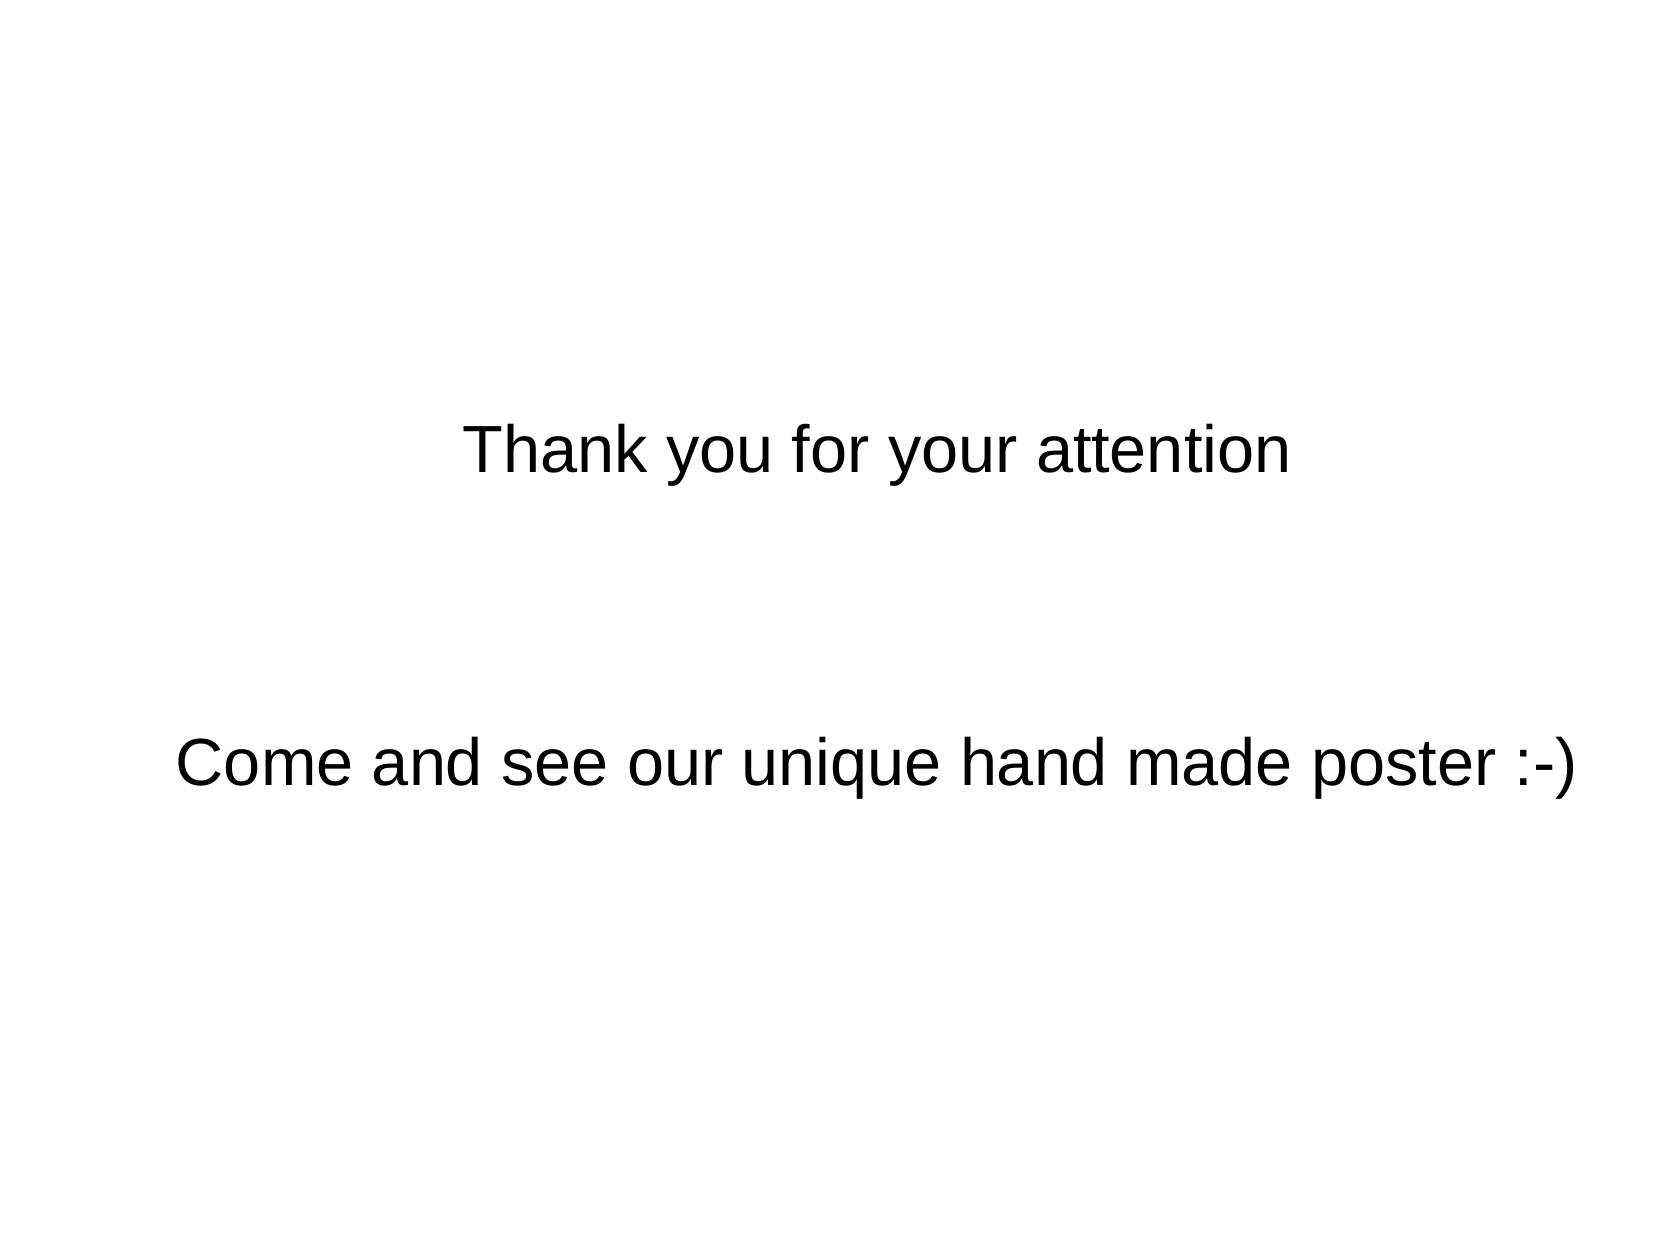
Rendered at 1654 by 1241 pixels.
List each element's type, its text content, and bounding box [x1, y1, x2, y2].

list Thank you for your attention Come and see our unique hand made poster :-) [97, 412, 1586, 938]
